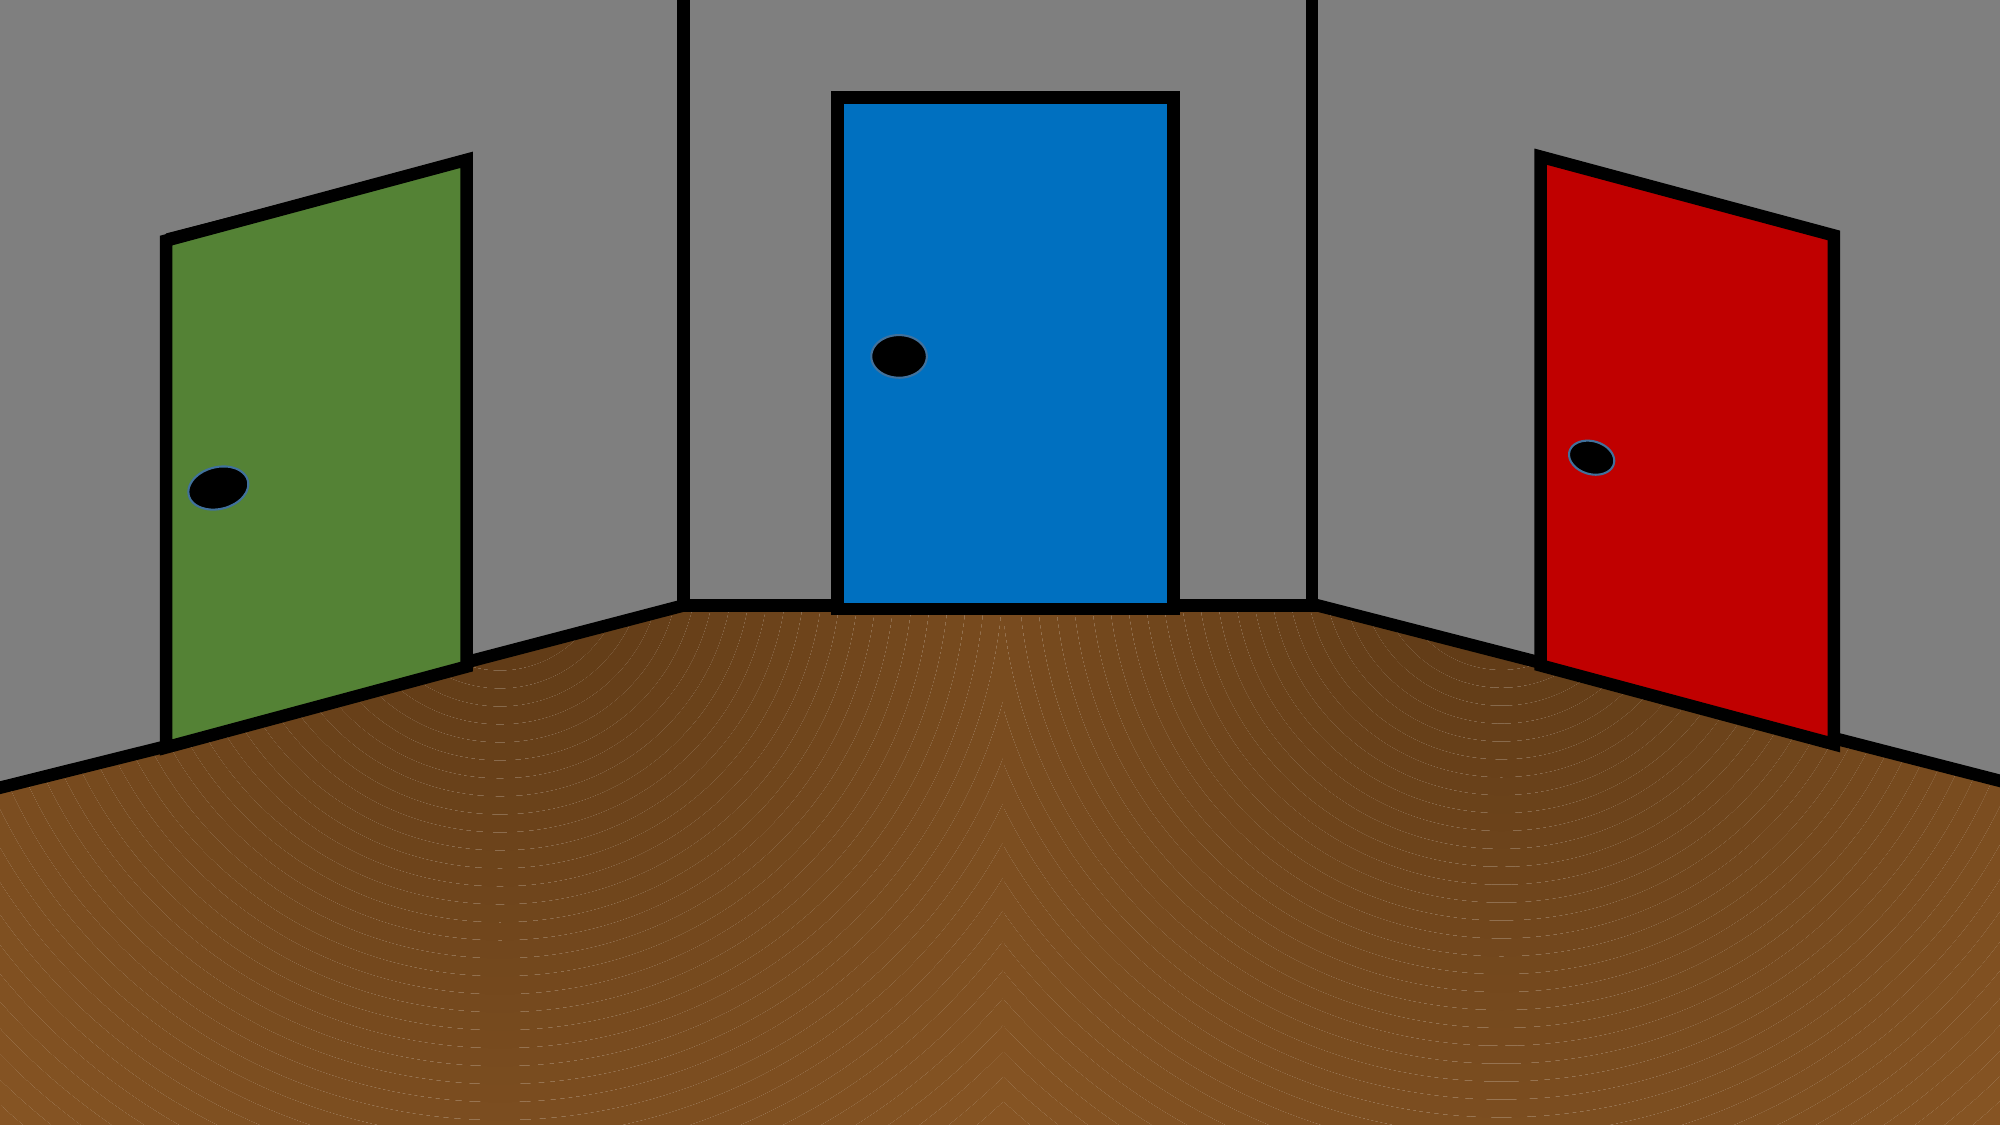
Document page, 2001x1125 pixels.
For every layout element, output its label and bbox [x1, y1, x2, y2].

text_box [0, 0, 2000, 1125]
